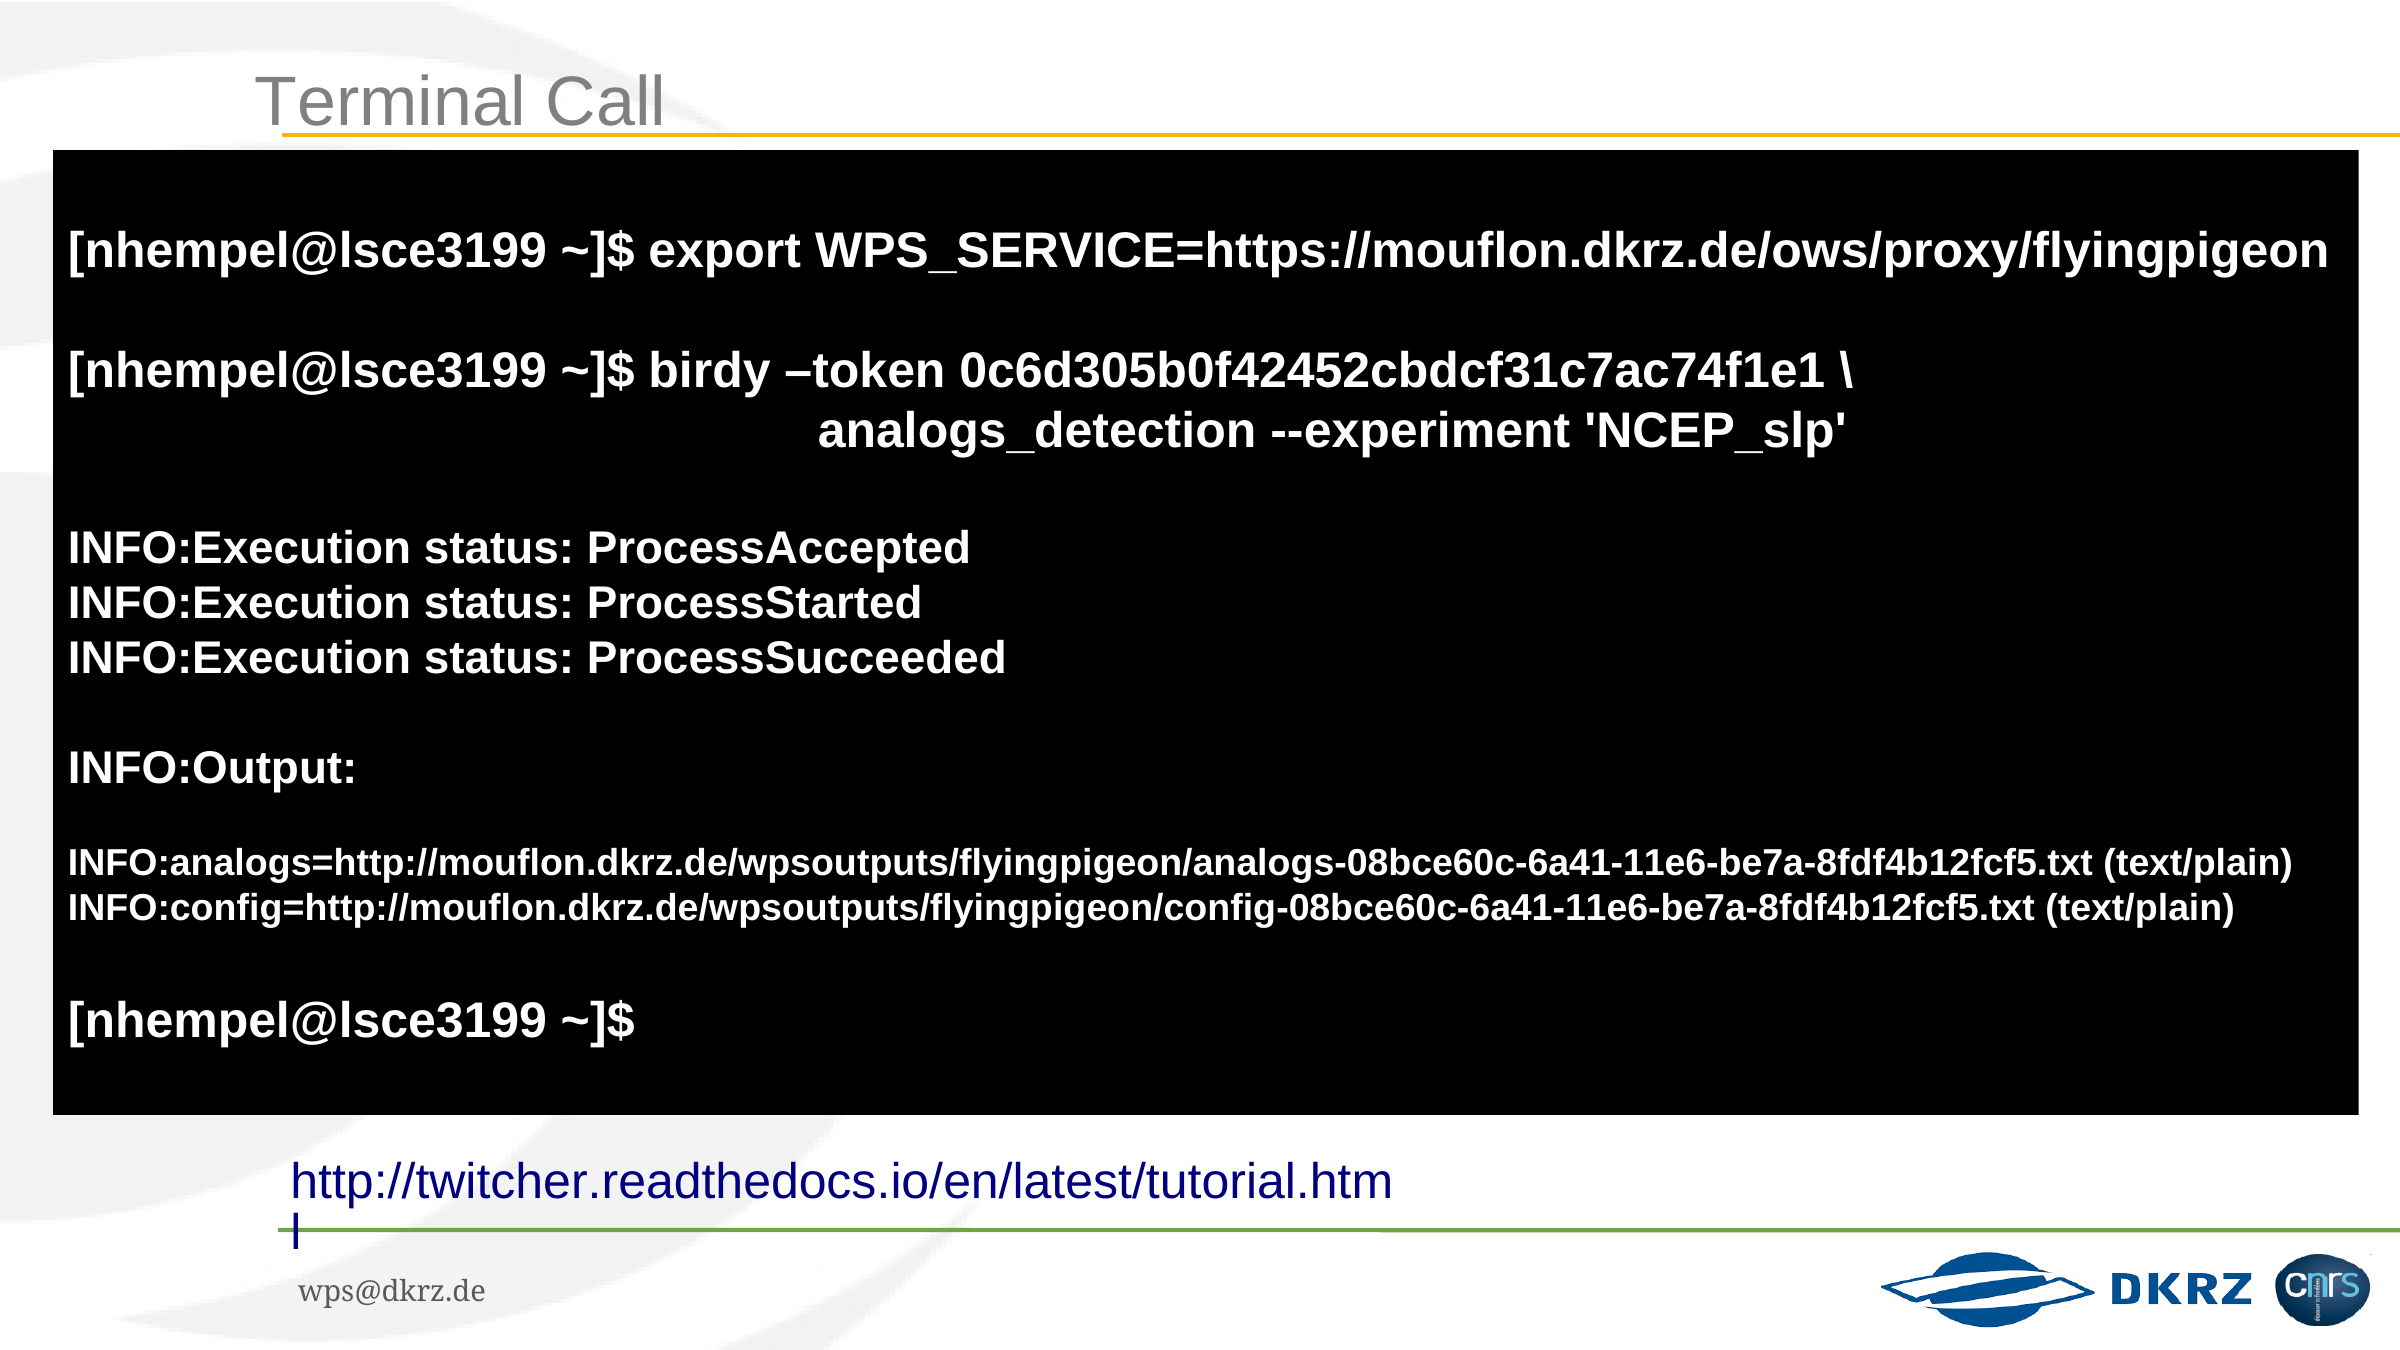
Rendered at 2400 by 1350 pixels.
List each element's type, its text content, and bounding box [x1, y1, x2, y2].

title Terminal Call [200, 47, 697, 158]
picture [0, 0, 2400, 1350]
text_box [nhempel@lsce3199 ~]$ export WPS_SERVICE=https://mouflon.dkrz.de/ows/proxy/flyingpigeon [nhempel@lsce3199 ~]$ birdy –token 0c6d305b0f42452cbdcf31c7ac74f1e1 \ analogs_detection --experiment 'NCEP_slp' INFO:Execution status: ProcessAccepted INFO:Execution status: ProcessStarted INFO:Execution status: ProcessSucceeded INFO:Output: INFO:analogs=http://mouflon.dkrz.de/wpsoutputs/flyingpigeon/analogs-08bce60c-6a41-11e6-be7a-8fdf4b12fcf5.txt (text/plain) INFO:config=http://mouflon.dkrz.de/wpsoutputs/flyingpigeon/config-08bce60c-6a41-11e6-be7a-8fdf4b12fcf5.txt (text/plain) [nhempel@lsce3199 ~]$ [53, 150, 2359, 1115]
text_box http://twitcher.readthedocs.io/en/latest/tutorial.html [275, 1141, 1418, 1217]
